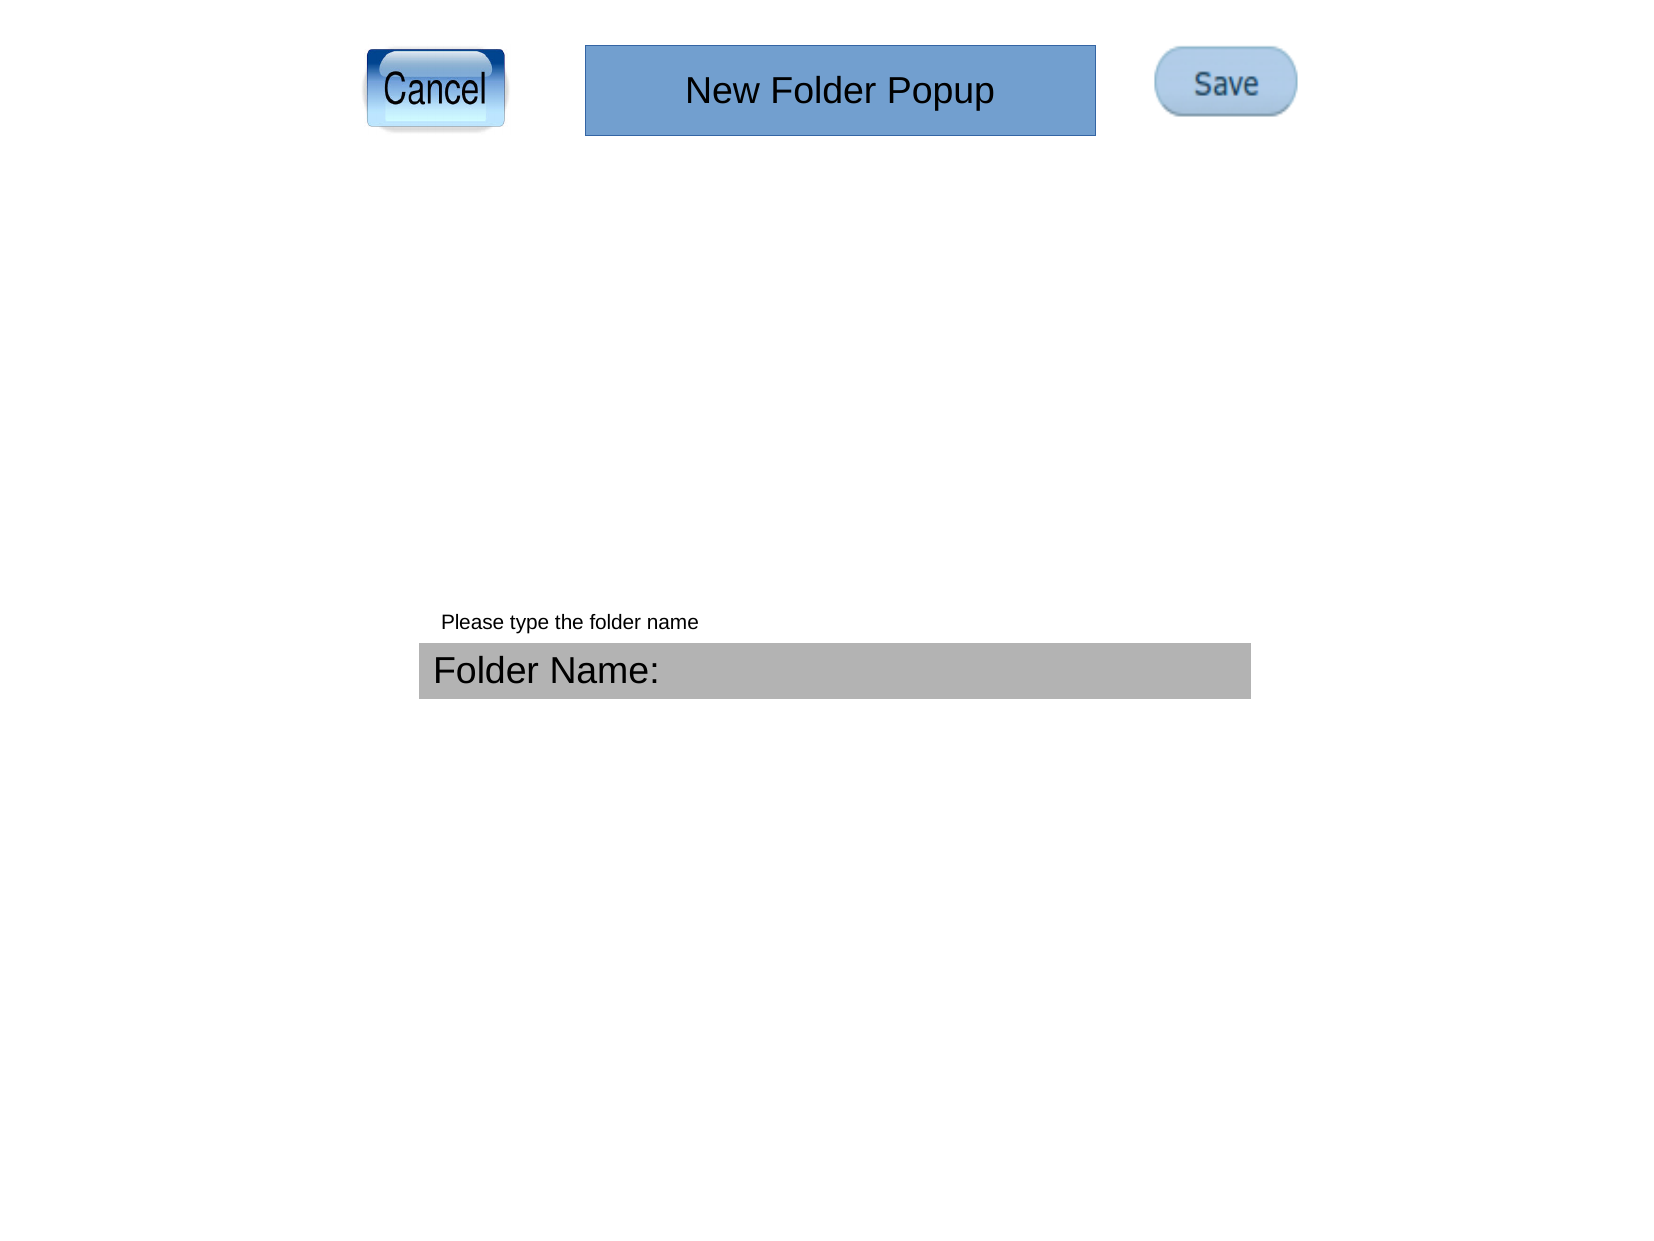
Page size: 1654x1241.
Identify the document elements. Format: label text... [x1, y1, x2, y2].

text_box New Folder Popup [585, 45, 1096, 136]
picture [360, 44, 511, 136]
table_header Folder Name: [419, 643, 1251, 699]
text_box Please type the folder name [426, 588, 731, 646]
picture [1120, 29, 1300, 123]
